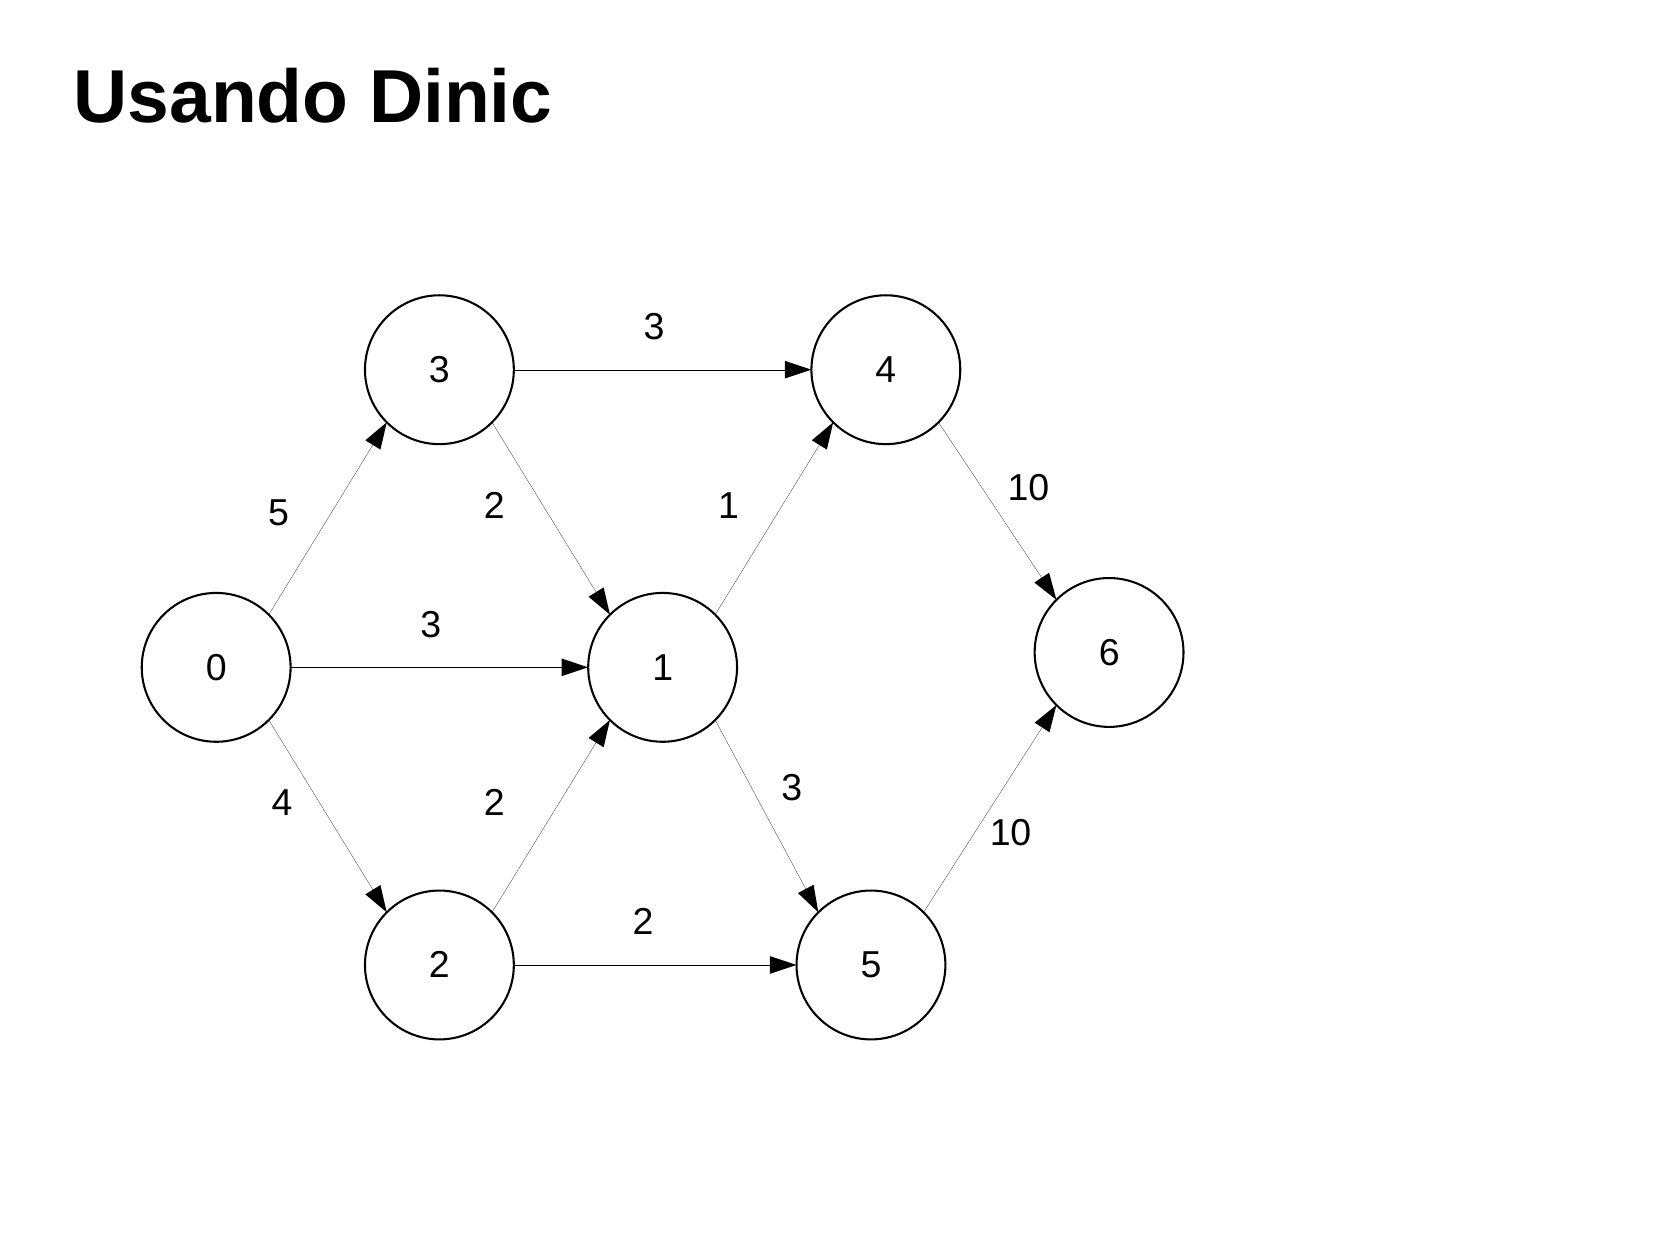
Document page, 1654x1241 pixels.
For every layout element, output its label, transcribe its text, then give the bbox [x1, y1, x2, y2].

text_box 0 [141, 592, 291, 742]
text_box 5 [253, 484, 317, 556]
text_box 2 [469, 774, 533, 846]
text_box 10 [975, 804, 1065, 876]
text_box 2 [469, 476, 533, 549]
text_box 3 [628, 298, 693, 370]
text_box 10 [992, 458, 1083, 531]
text_box 3 [766, 759, 831, 832]
text_box 1 [703, 476, 767, 549]
text_box Usando Dinic [59, 47, 568, 147]
text_box 4 [256, 774, 321, 846]
text_box 5 [796, 890, 946, 1040]
text_box 3 [405, 595, 470, 668]
text_box 6 [1034, 578, 1184, 727]
text_box 2 [617, 893, 682, 965]
text_box 3 [364, 295, 514, 445]
text_box 4 [811, 295, 961, 445]
text_box 1 [588, 592, 738, 742]
text_box 2 [364, 890, 514, 1040]
